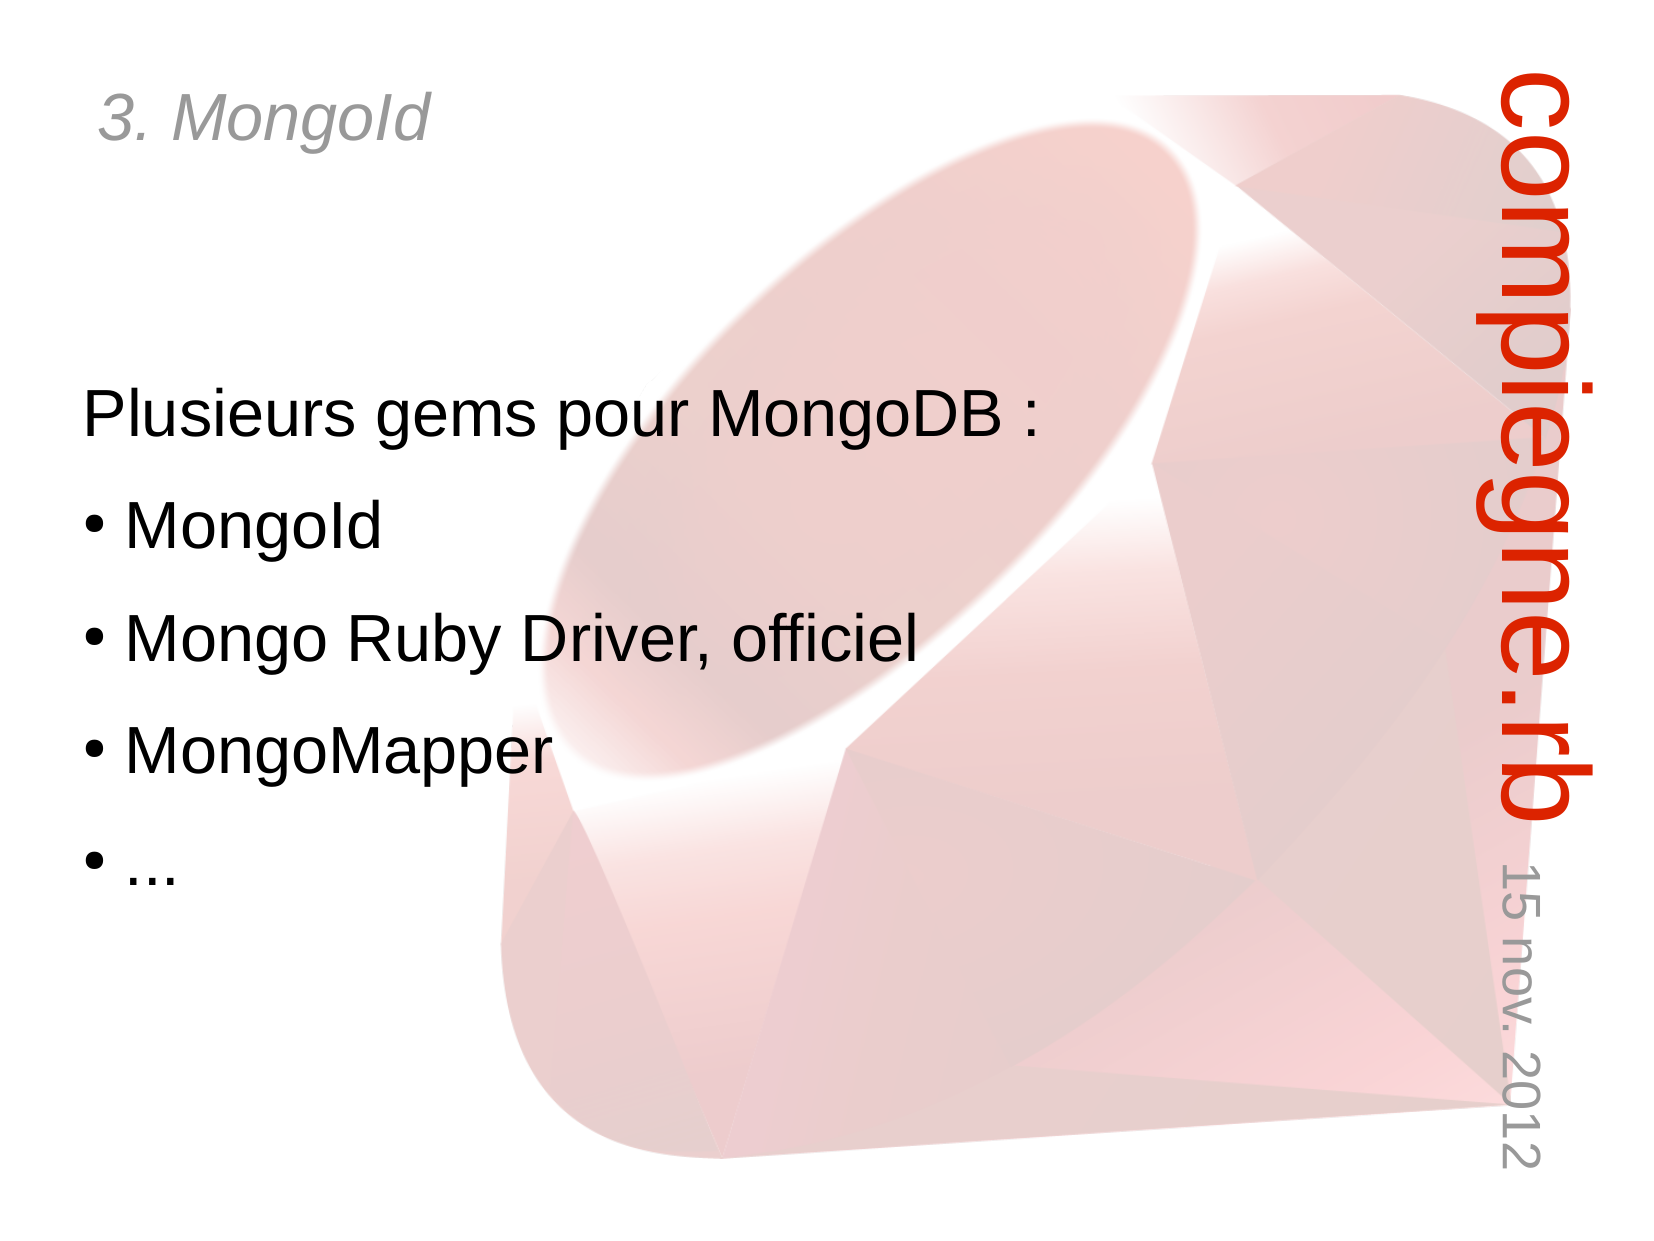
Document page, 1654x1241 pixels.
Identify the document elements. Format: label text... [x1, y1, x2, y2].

picture [484, 70, 1442, 188]
subtitle Plusieurs gems pour MongoDB : MongoId Mongo Ruby Driver, officiel MongoMapper ... [82, 188, 1477, 1162]
title compiegne.rb 15 nov. 2012 [1442, 23, 1650, 1217]
text_box 3. MongoId [82, 73, 1090, 166]
